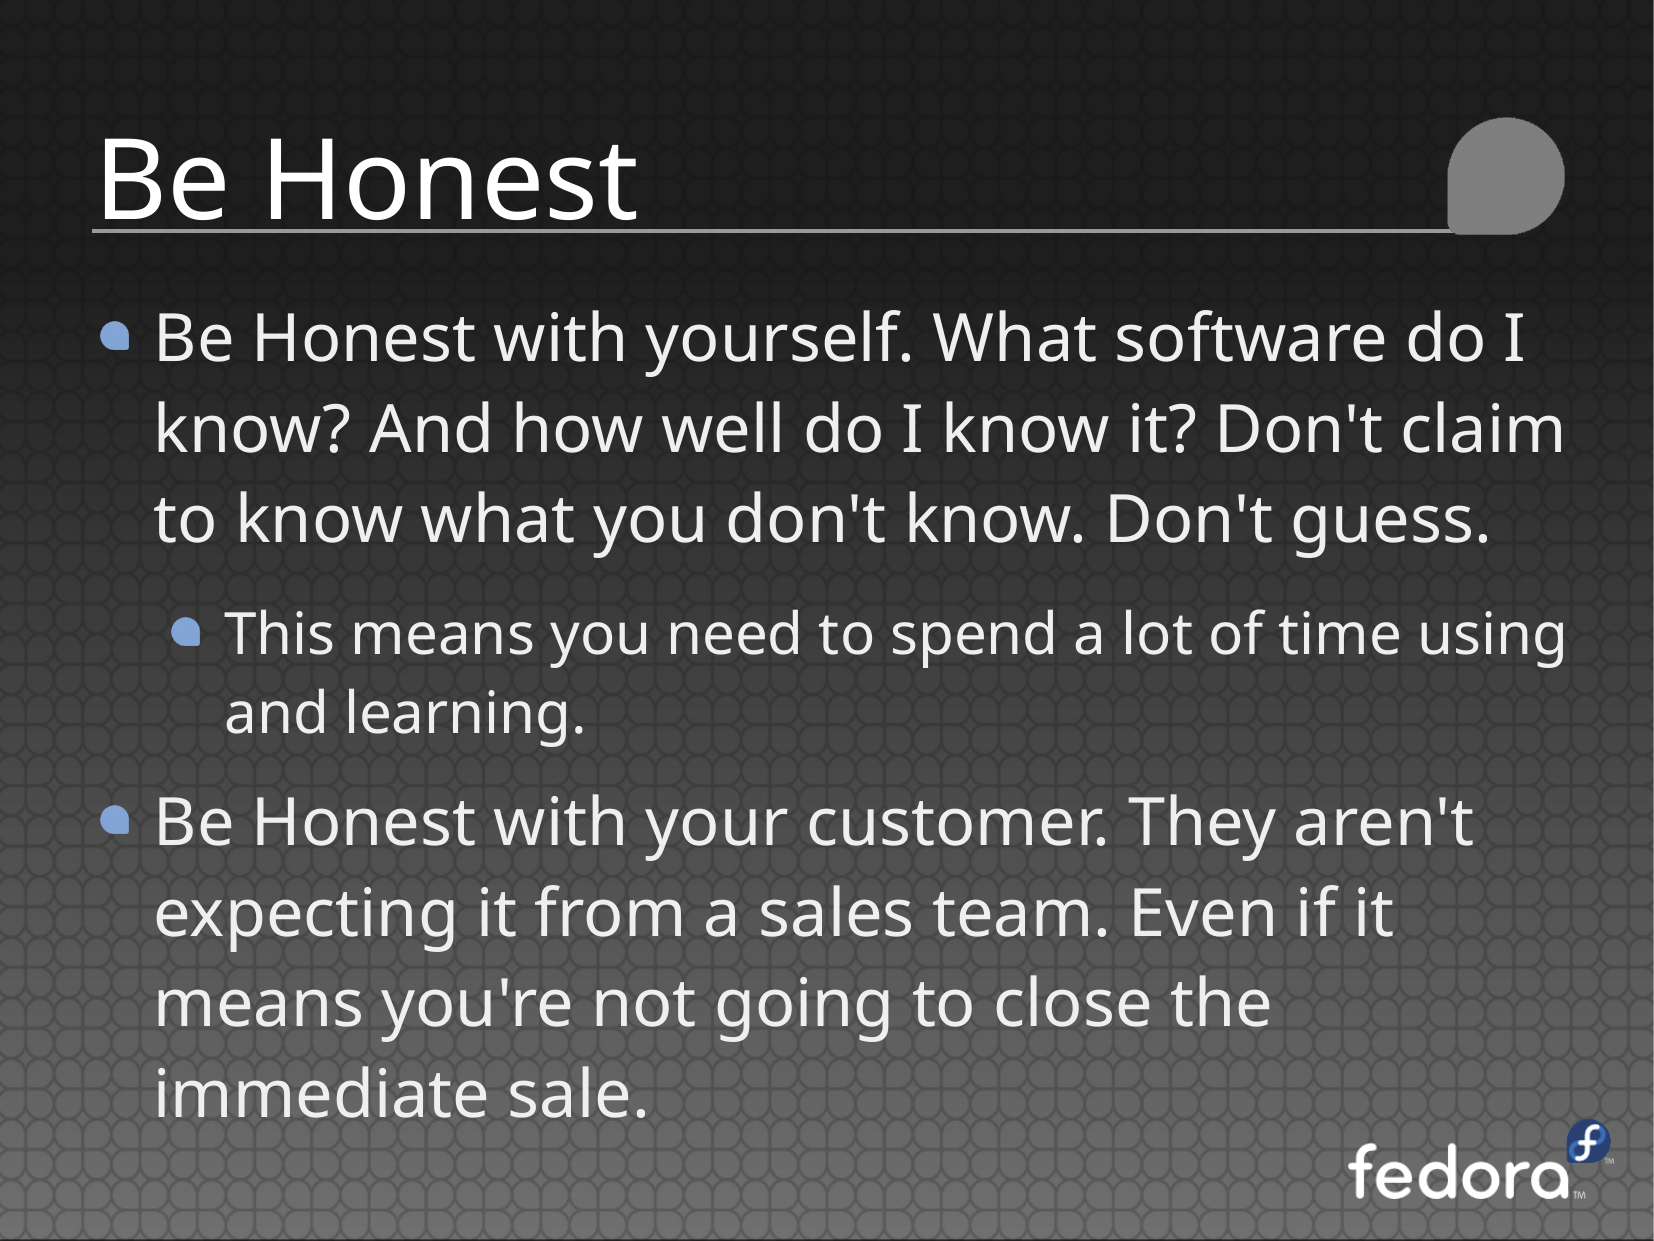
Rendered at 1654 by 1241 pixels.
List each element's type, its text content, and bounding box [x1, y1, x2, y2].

title Be Honest [94, 100, 1426, 251]
picture [0, 0, 1654, 1241]
list Be Honest with yourself. What software do I know? And how well do I know it? Don't claim to know what you don't know. Don't guess. This means you need to spend a lot of time using and learning. Be Honest with your customer. They aren't expecting it from a sales team. Even if it means you're not going to close the immediate sale. [82, 290, 1571, 1094]
